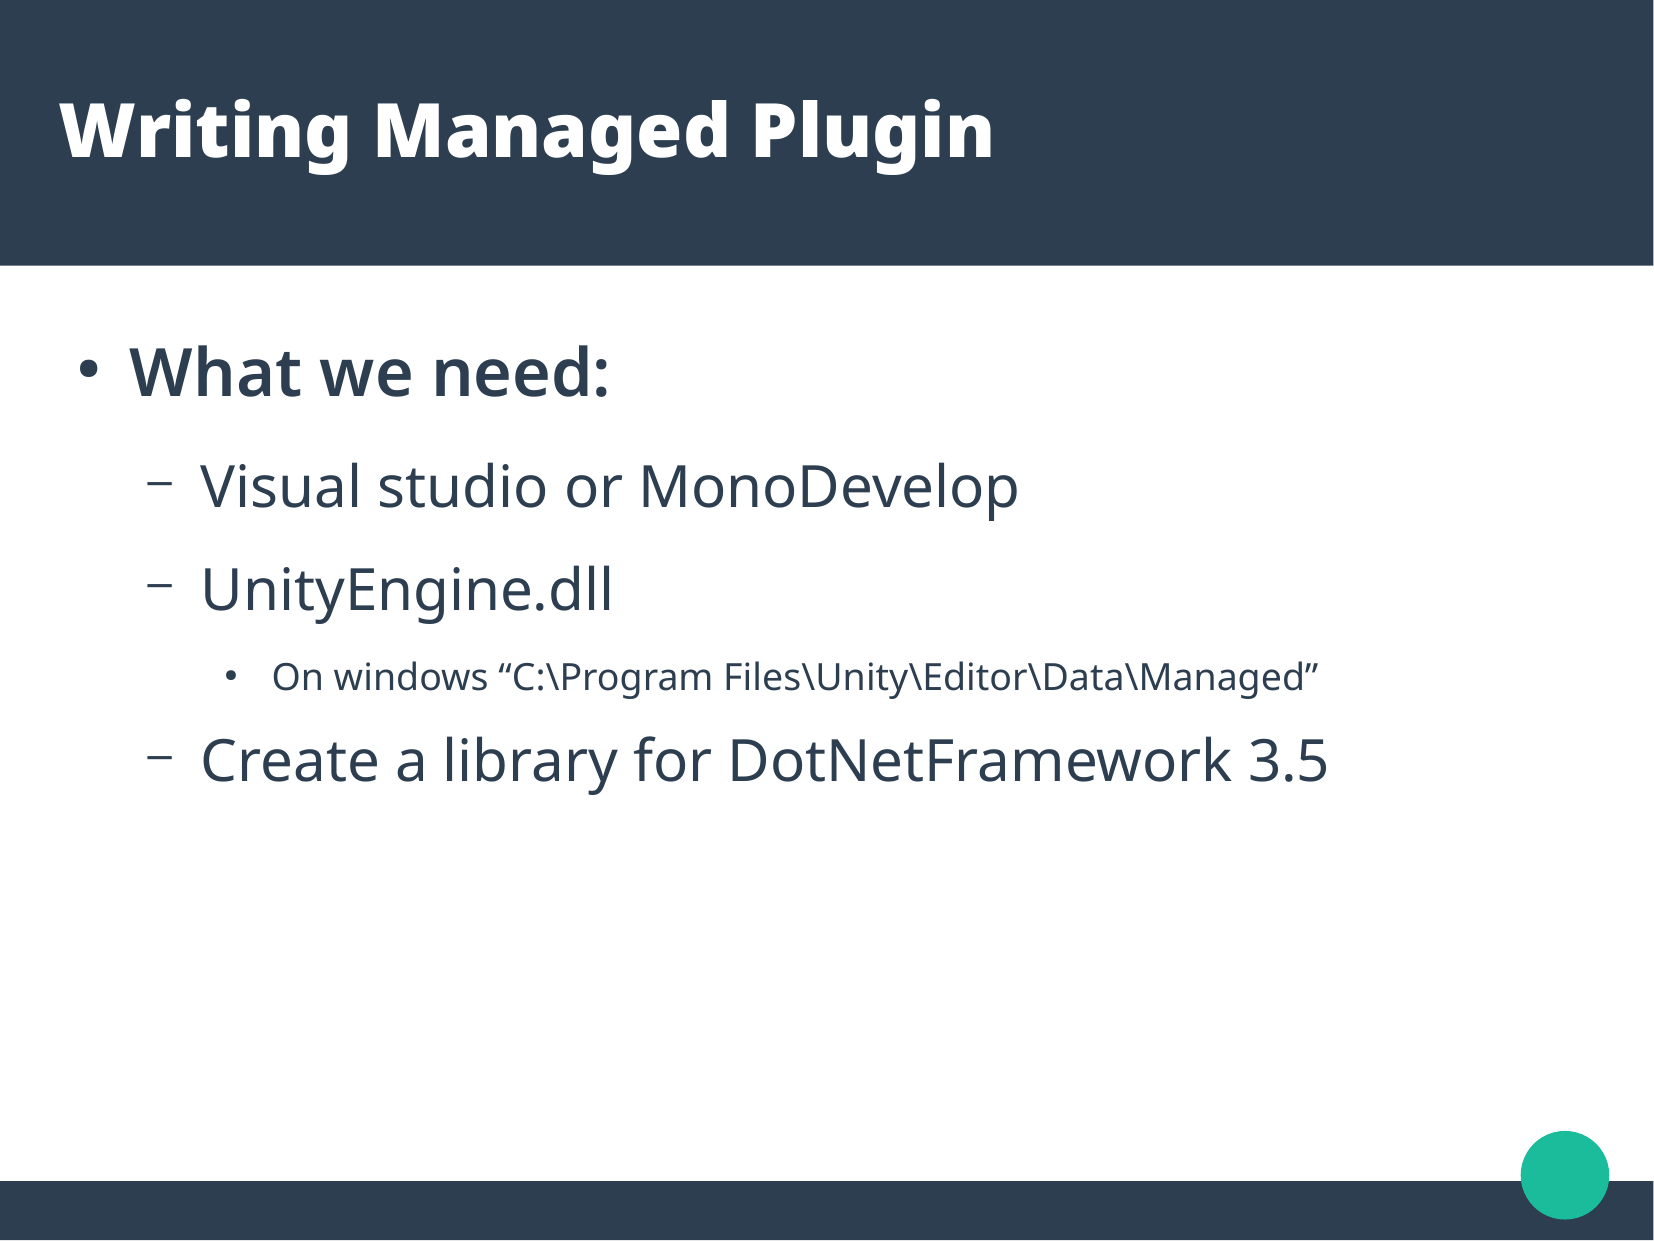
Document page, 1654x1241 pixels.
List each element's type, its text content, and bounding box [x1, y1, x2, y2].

title Writing Managed Plugin [59, 49, 1595, 207]
list What we need: Visual studio or MonoDevelop UnityEngine.dll On windows “C:\Program Files\Unity\Editor\Data\Managed” Create a library for DotNetFramework 3.5 [59, 324, 1595, 1152]
